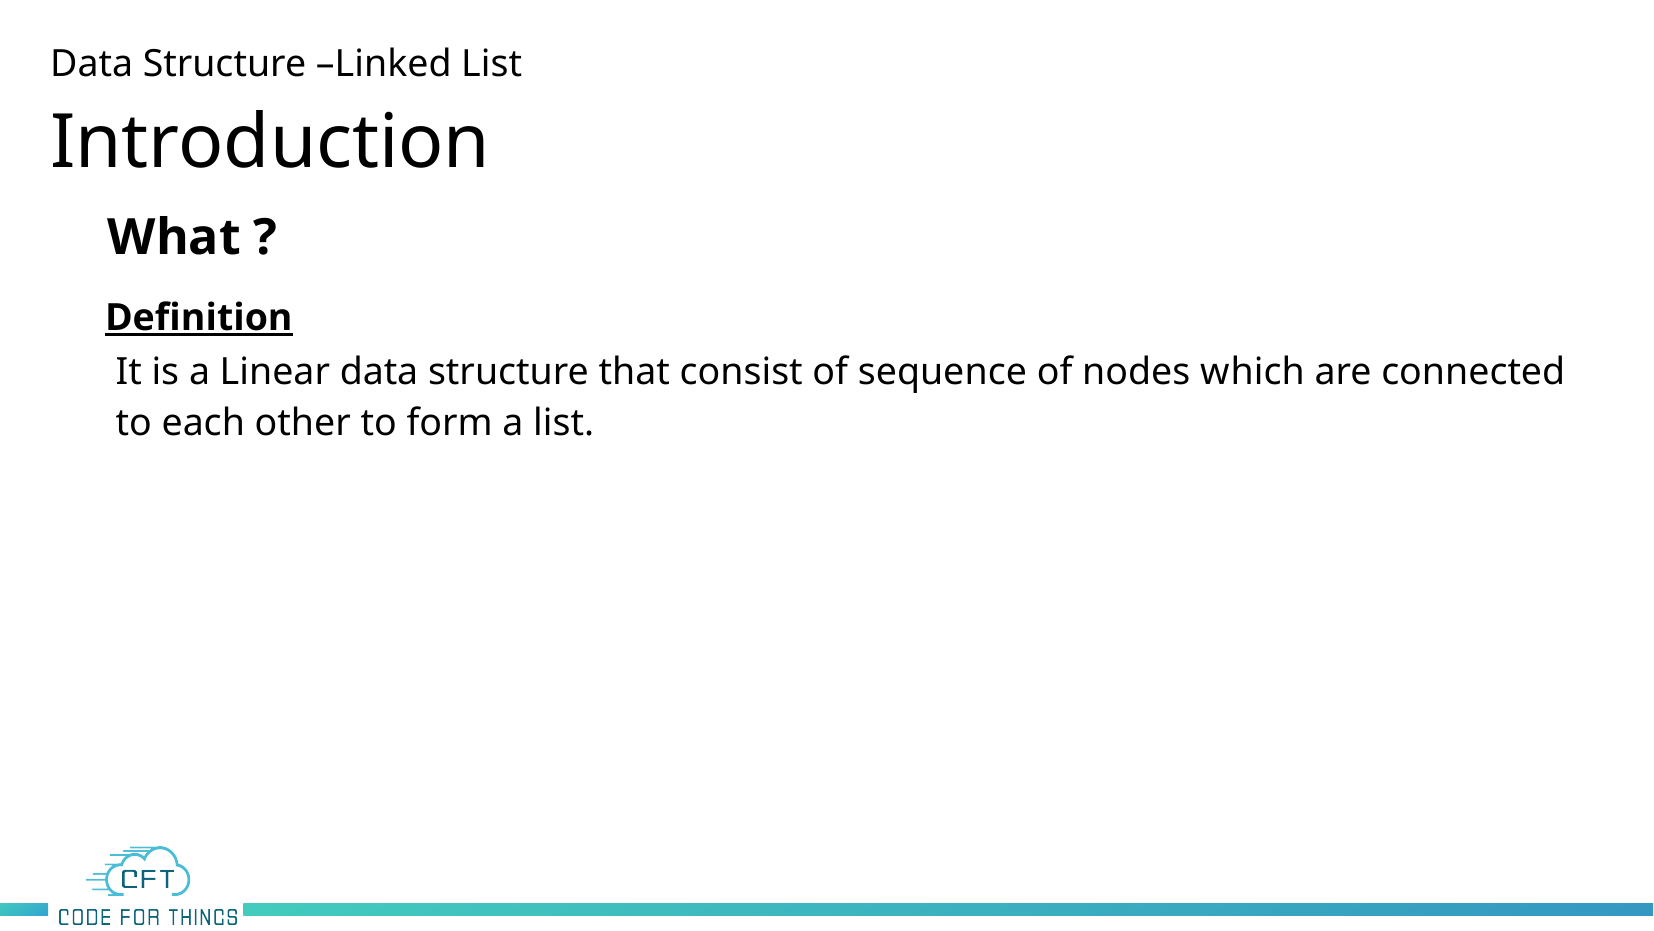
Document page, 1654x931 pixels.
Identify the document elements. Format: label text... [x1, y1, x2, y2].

text_box It is a Linear data structure that consist of sequence of nodes which are connected to each other to form a list. [100, 336, 1613, 439]
text_box Definition [90, 282, 386, 342]
picture [59, 846, 237, 925]
title Data Structure –Linked List Introduction [50, 35, 1202, 190]
title What ? [60, 190, 325, 289]
